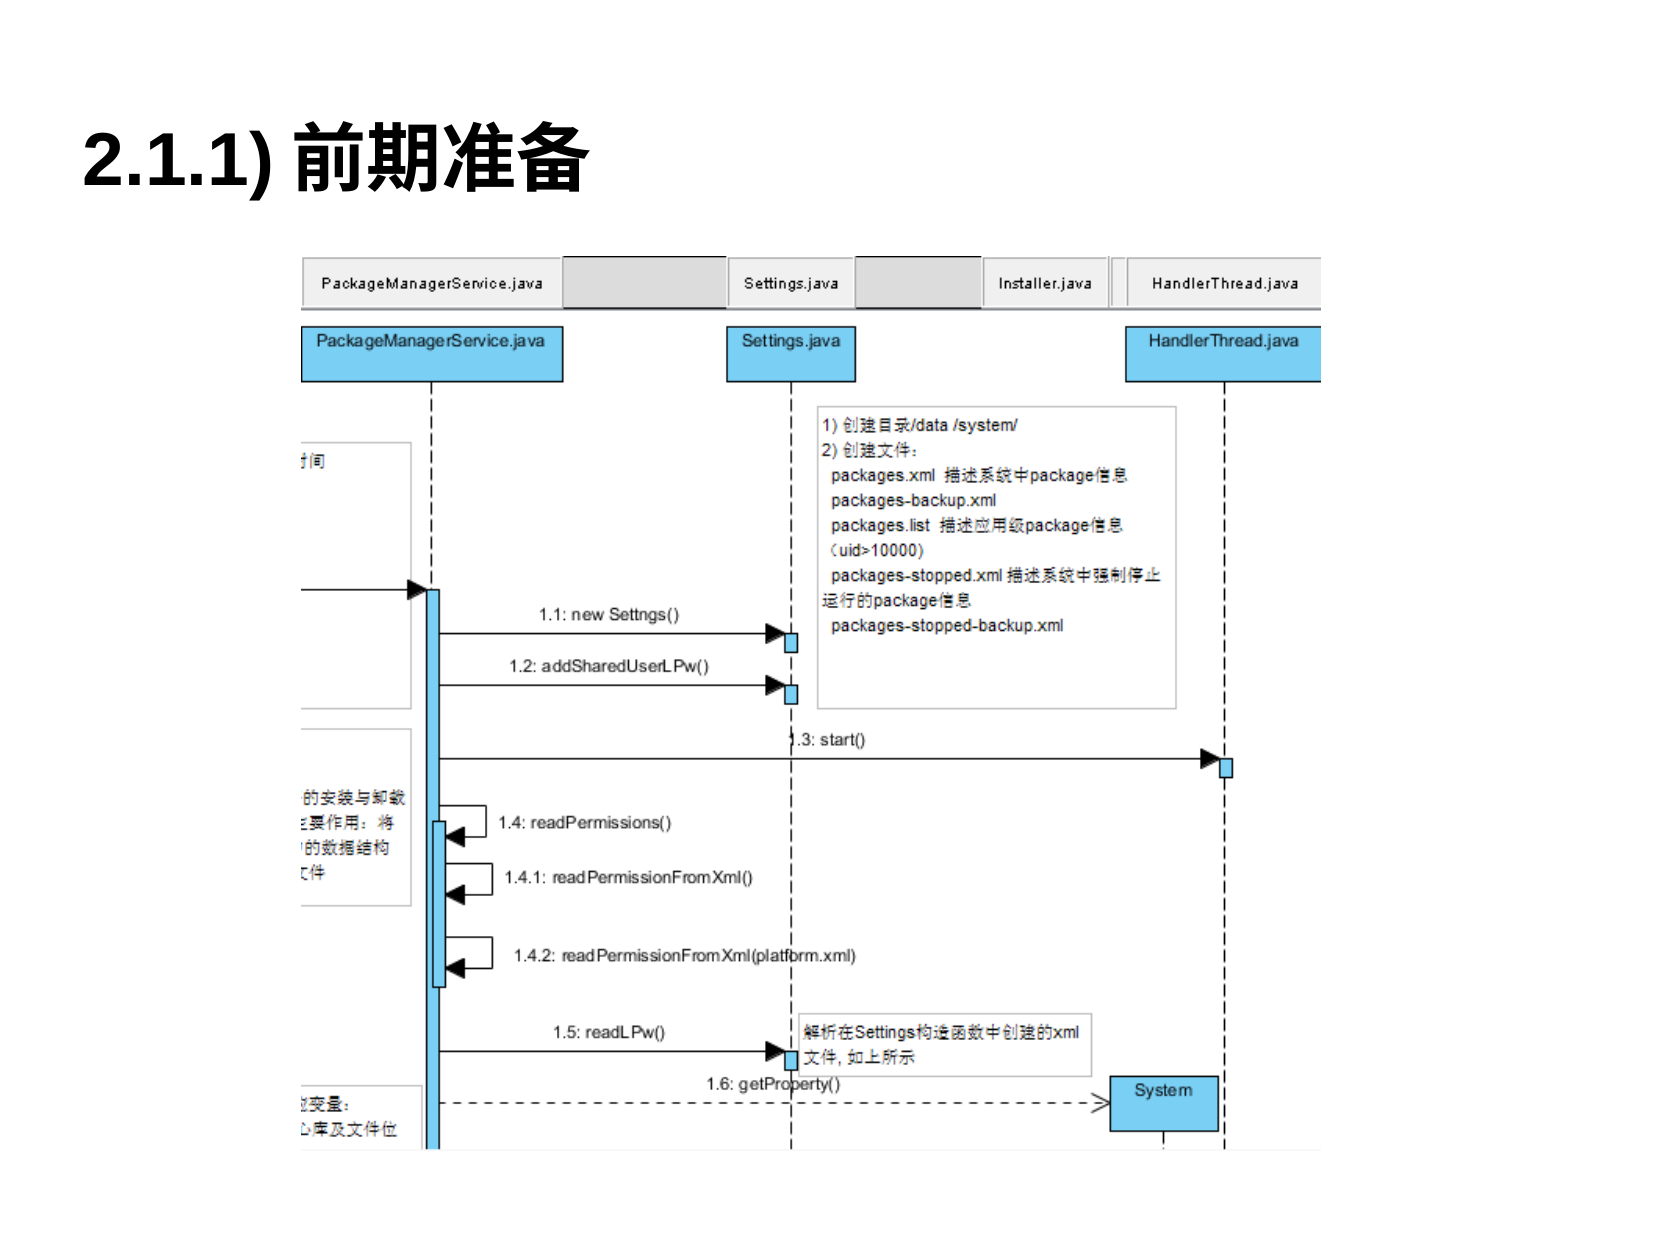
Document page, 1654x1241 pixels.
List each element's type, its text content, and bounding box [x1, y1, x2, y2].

picture [301, 256, 1321, 1151]
title 2.1.1)前期准备 [82, 49, 1571, 257]
